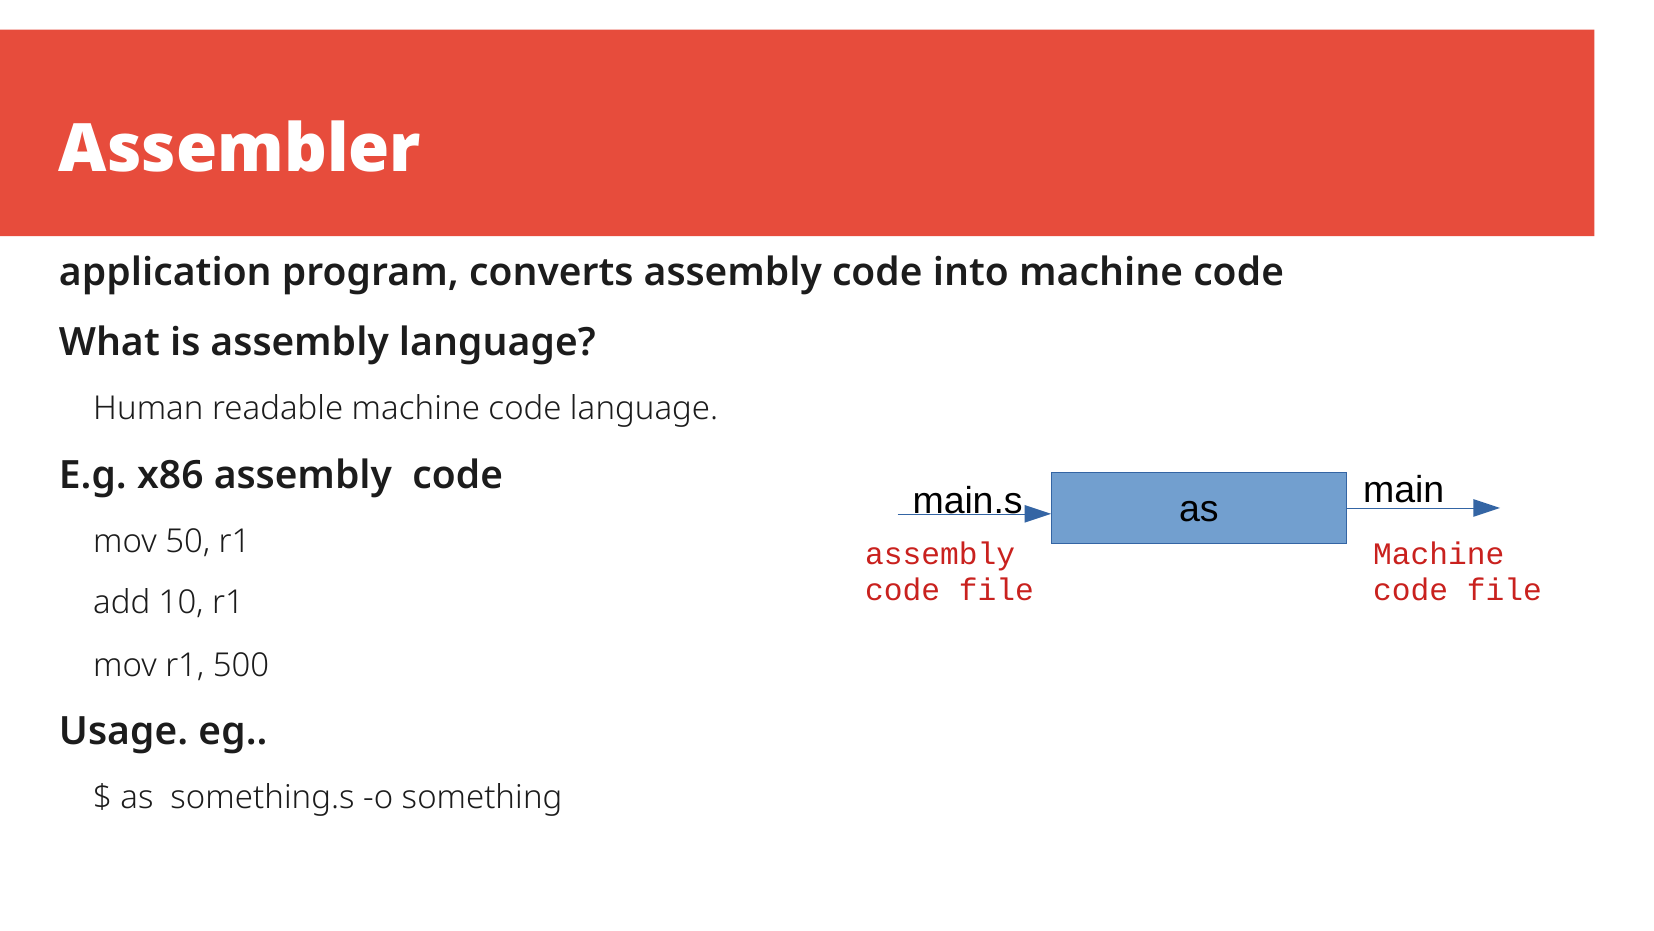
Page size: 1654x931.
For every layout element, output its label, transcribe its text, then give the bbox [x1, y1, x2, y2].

text_box assembly code file [850, 531, 1052, 618]
title Assembler [59, 79, 1595, 191]
text_box as [1051, 472, 1347, 544]
text_box Machine code file [1358, 531, 1560, 618]
list application program, converts assembly code into machine code What is assembly language? Human readable machine code language. E.g. x86 assembly code mov 50, r1 add 10, r1 mov r1, 500 Usage. eg.. $ as something.s -o something [59, 243, 1565, 820]
text_box main.s [897, 472, 1038, 530]
text_box main [1348, 460, 1489, 518]
